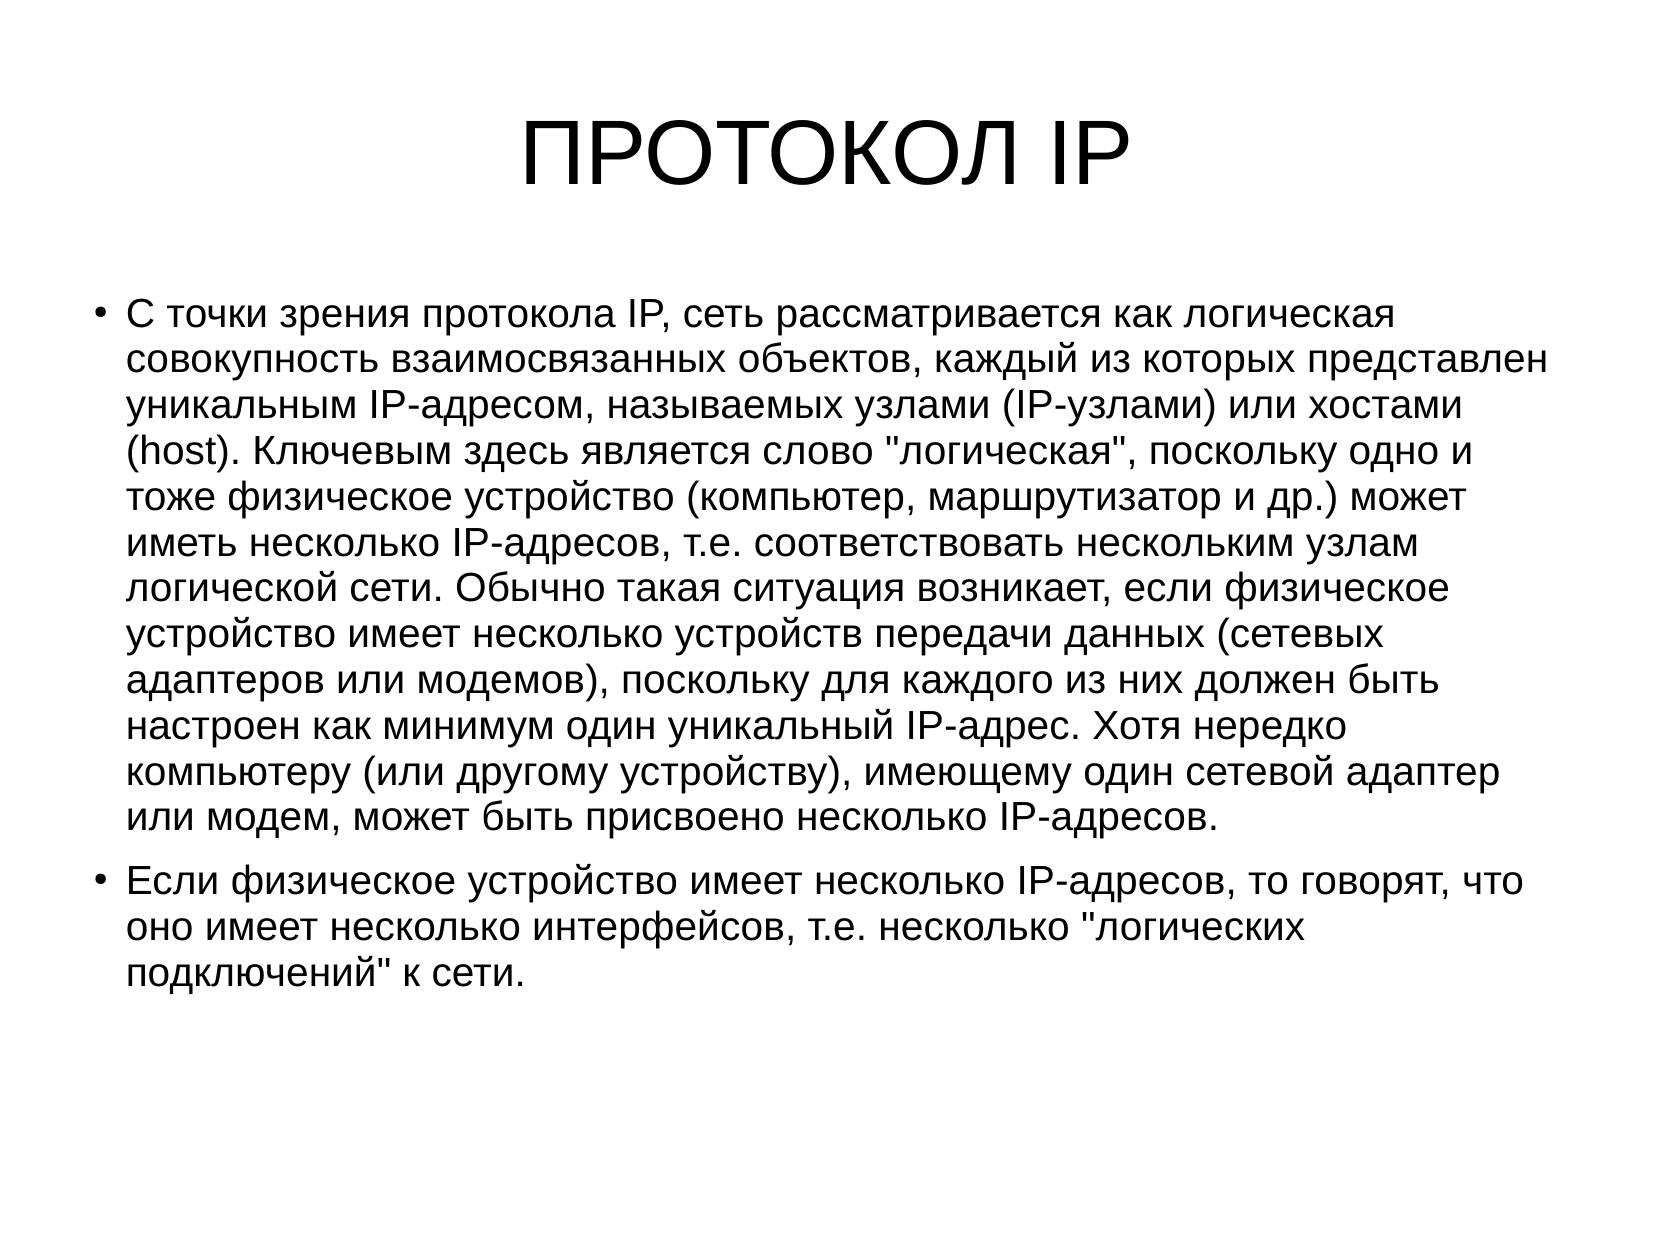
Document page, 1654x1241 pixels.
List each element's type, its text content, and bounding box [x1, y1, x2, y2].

title ПРОТОКОЛ IP [82, 49, 1571, 257]
list С точки зрения протокола IP, сеть рассматривается как логическая совокупность взаимосвязанных объектов, каждый из которых представлен уникальным IP-адресом, называемых узлами (IP-узлами) или хостами (host). Ключевым здесь является слово "логическая", поскольку одно и тоже физическое устройство (компьютер, маршрутизатор и др.) может иметь несколько IP-адресов, т.е. соответствовать нескольким узлам логической сети. Обычно такая ситуация возникает, если физическое устройство имеет несколько устройств передачи данных (сетевых адаптеров или модемов), поскольку для каждого из них должен быть настроен как минимум один уникальный IP-адрес. Хотя нередко компьютеру (или другому устройству), имеющему один сетевой адаптер или модем, может быть присвоено несколько IP-адресов. Если физическое устройство имеет несколько IP-адресов, то говорят, что оно имеет несколько интерфейсов, т.е. несколько "логических подключений" к сети. [82, 290, 1571, 1010]
